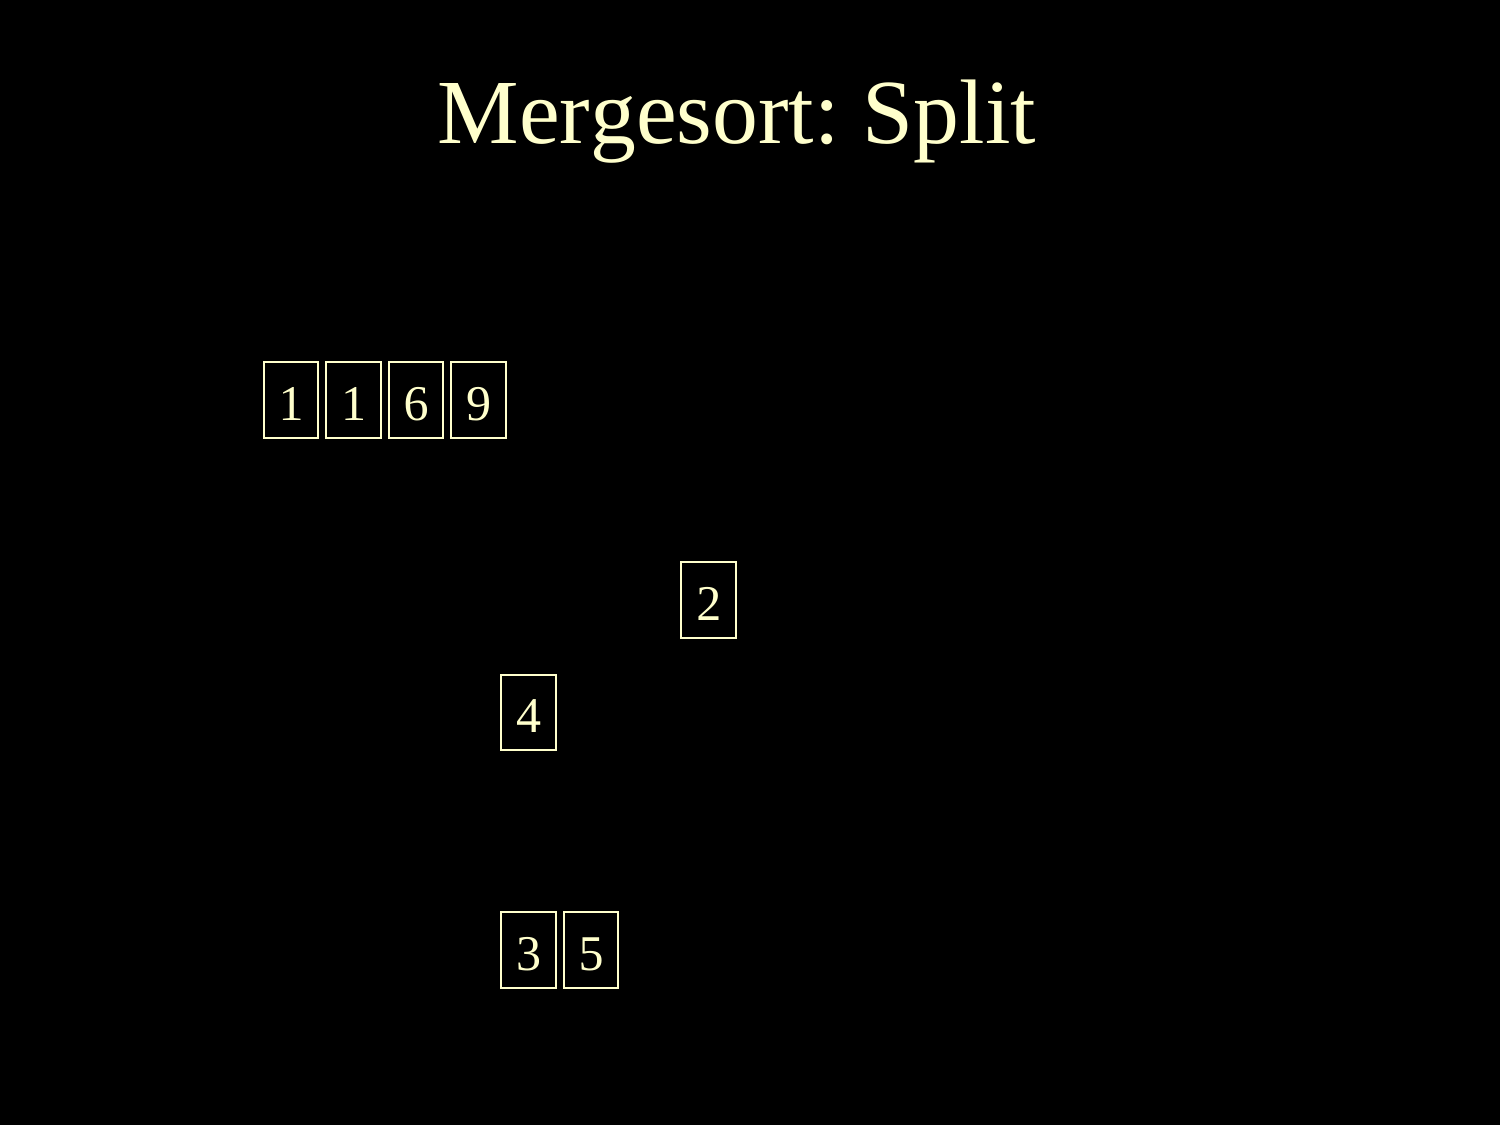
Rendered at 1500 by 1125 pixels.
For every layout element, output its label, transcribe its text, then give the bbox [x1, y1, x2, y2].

text_box 9 [451, 362, 506, 438]
text_box 2 [681, 562, 737, 638]
text_box 1 [326, 362, 381, 438]
text_box 6 [388, 362, 444, 438]
text_box 3 [501, 912, 556, 988]
text_box 4 [501, 674, 556, 751]
text_box 1 [263, 362, 319, 438]
title Mergesort: Split [8, 50, 1467, 176]
text_box 5 [563, 912, 619, 988]
